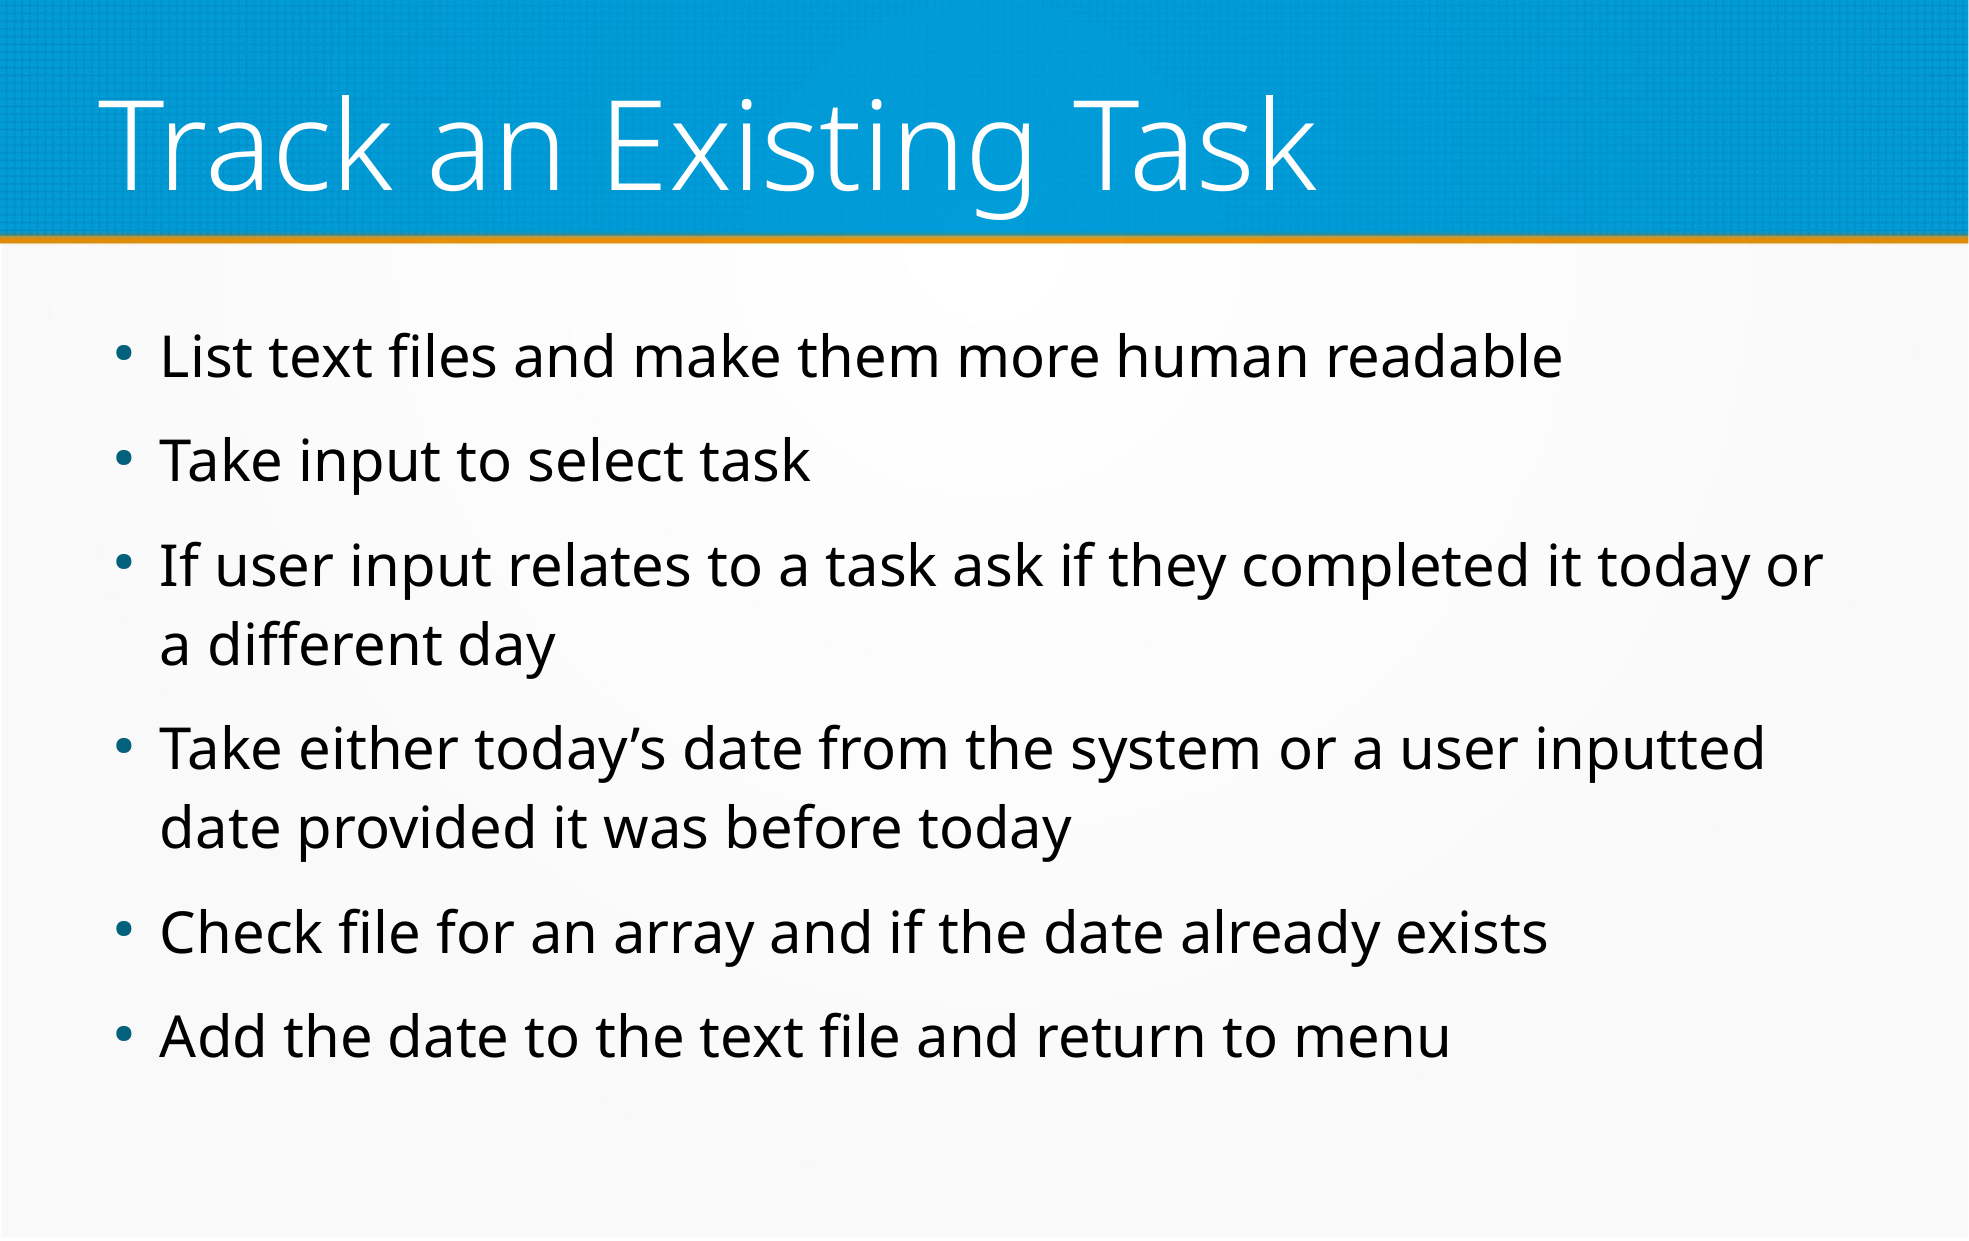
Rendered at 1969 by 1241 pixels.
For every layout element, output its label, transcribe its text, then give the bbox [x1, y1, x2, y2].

title Track an Existing Task [98, 19, 1870, 227]
picture [0, 233, 1969, 1241]
list List text files and make them more human readable Take input to select task If user input relates to a task ask if they completed it today or a different day Take either today’s date from the system or a user inputted date provided it was before today Check file for an array and if the date already exists Add the date to the text file and return to menu [98, 315, 1861, 1081]
